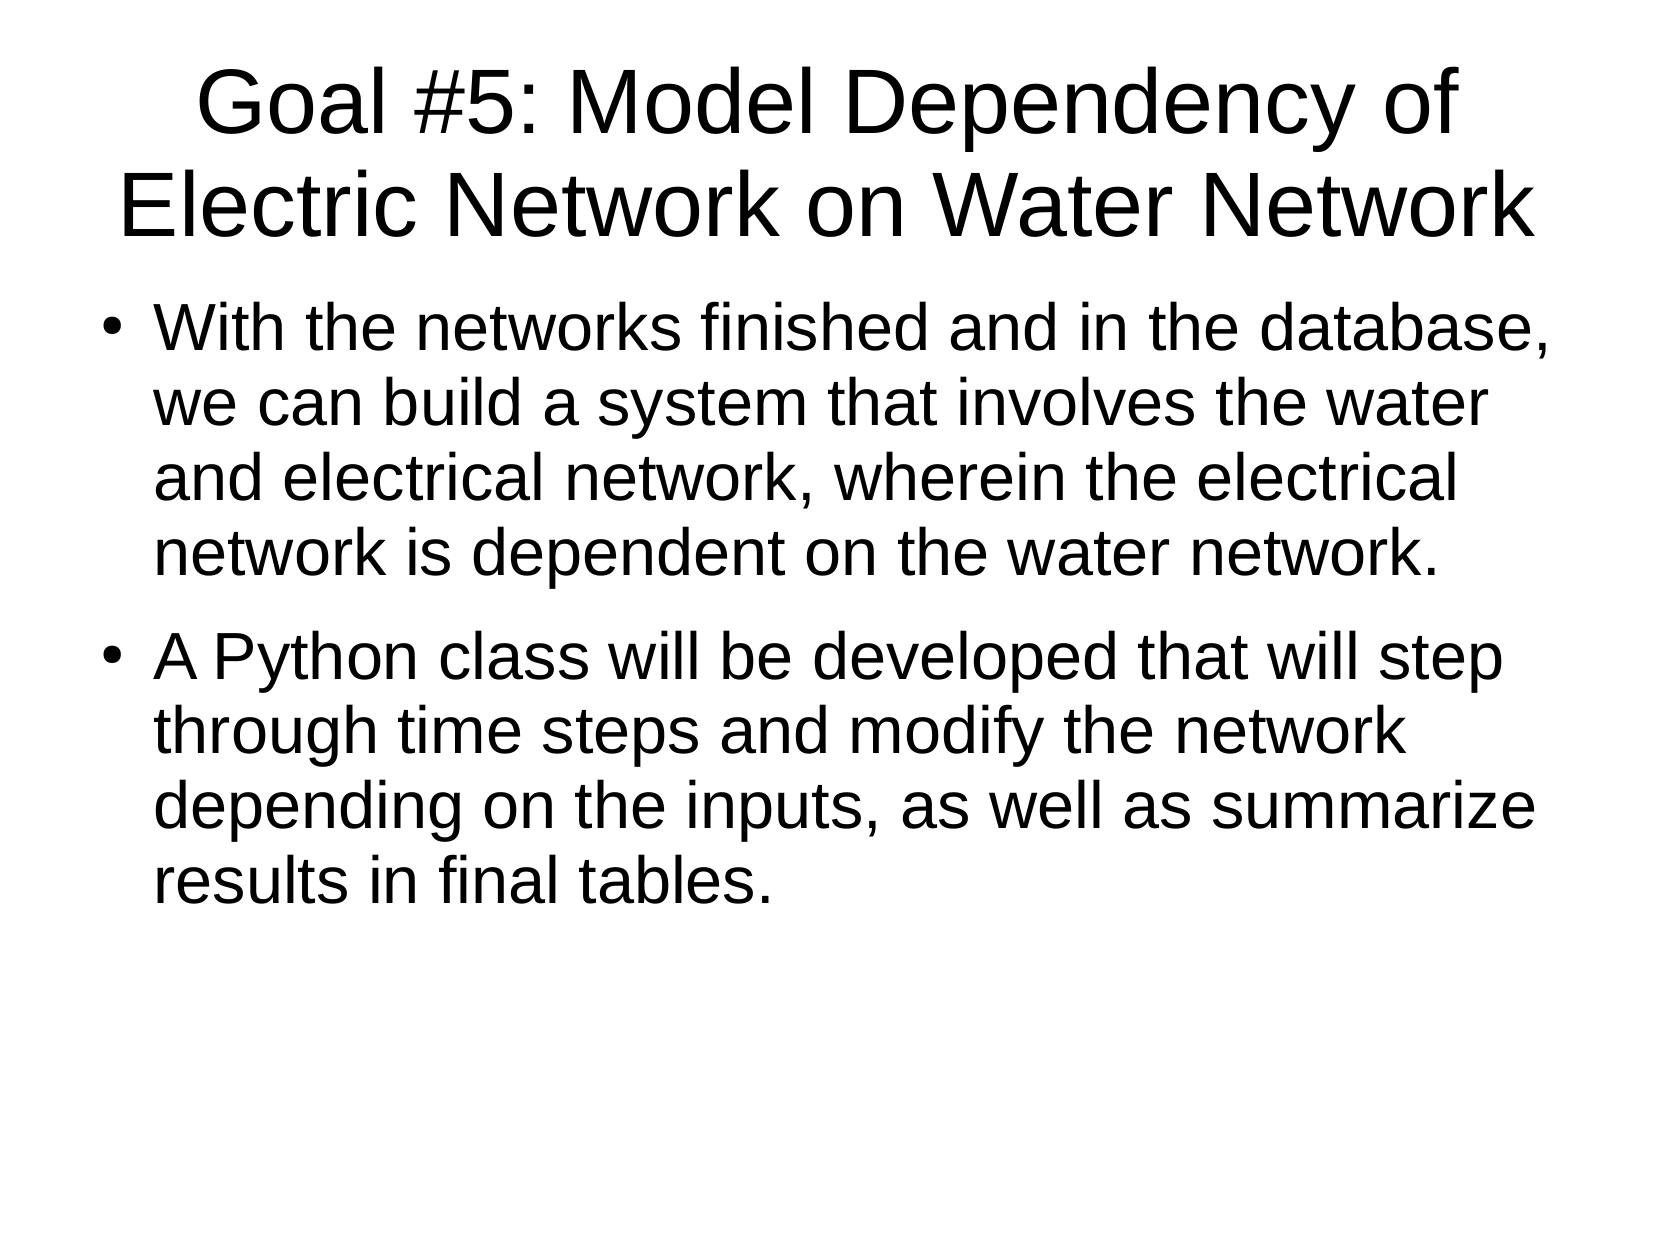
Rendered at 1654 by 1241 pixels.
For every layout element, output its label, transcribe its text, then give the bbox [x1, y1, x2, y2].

title Goal #5: Model Dependency of Electric Network on Water Network [59, 0, 1597, 307]
list With the networks finished and in the database, we can build a system that involves the water and electrical network, wherein the electrical network is dependent on the water network. A Python class will be developed that will step through time steps and modify the network depending on the inputs, as well as summarize results in final tables. [82, 290, 1571, 1171]
